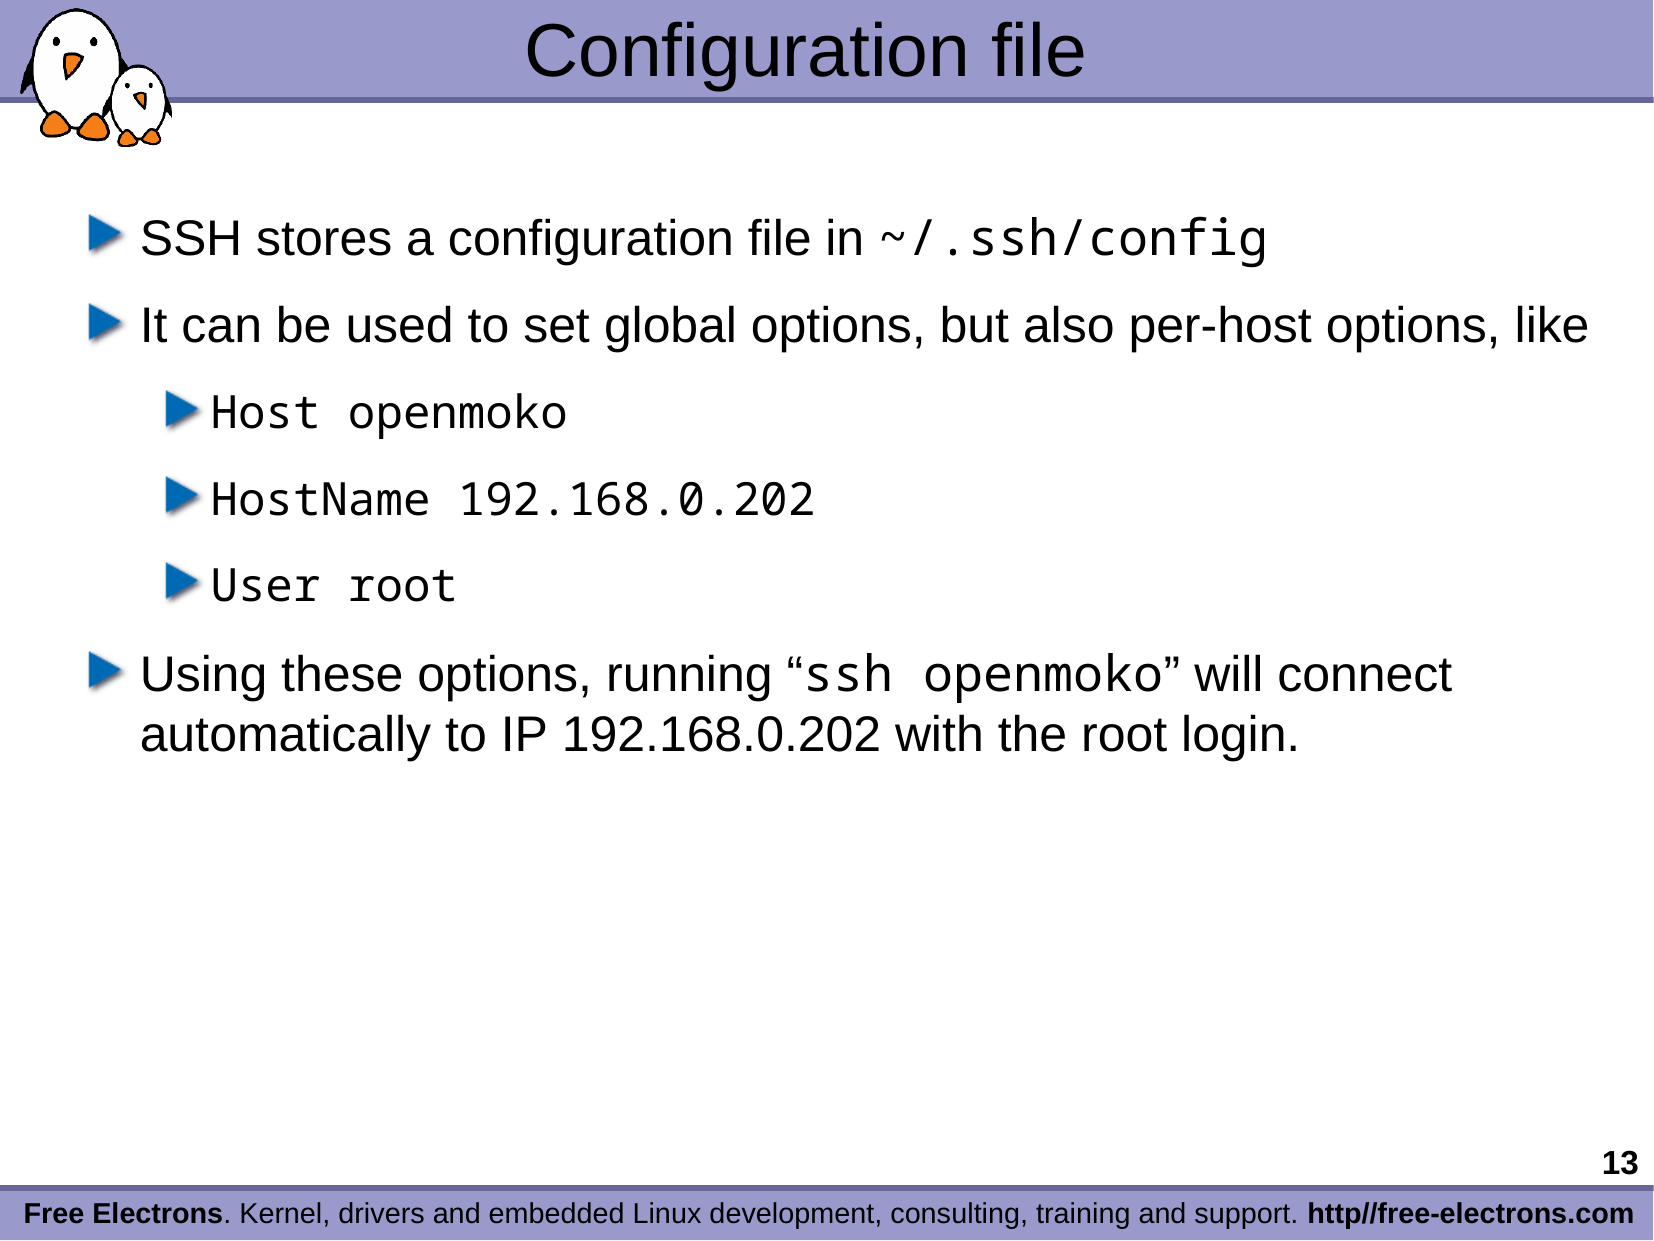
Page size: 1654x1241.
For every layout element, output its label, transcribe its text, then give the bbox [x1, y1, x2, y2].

picture [20, 8, 172, 147]
title Configuration file [60, 0, 1551, 101]
list SSH stores a configuration file in ~/.ssh/config It can be used to set global options, but also per-host options, like Host openmoko HostName 192.168.0.202 User root Using these options, running “ssh openmoko” will connect automatically to IP 192.168.0.202 with the root login. [68, 201, 1592, 1118]
